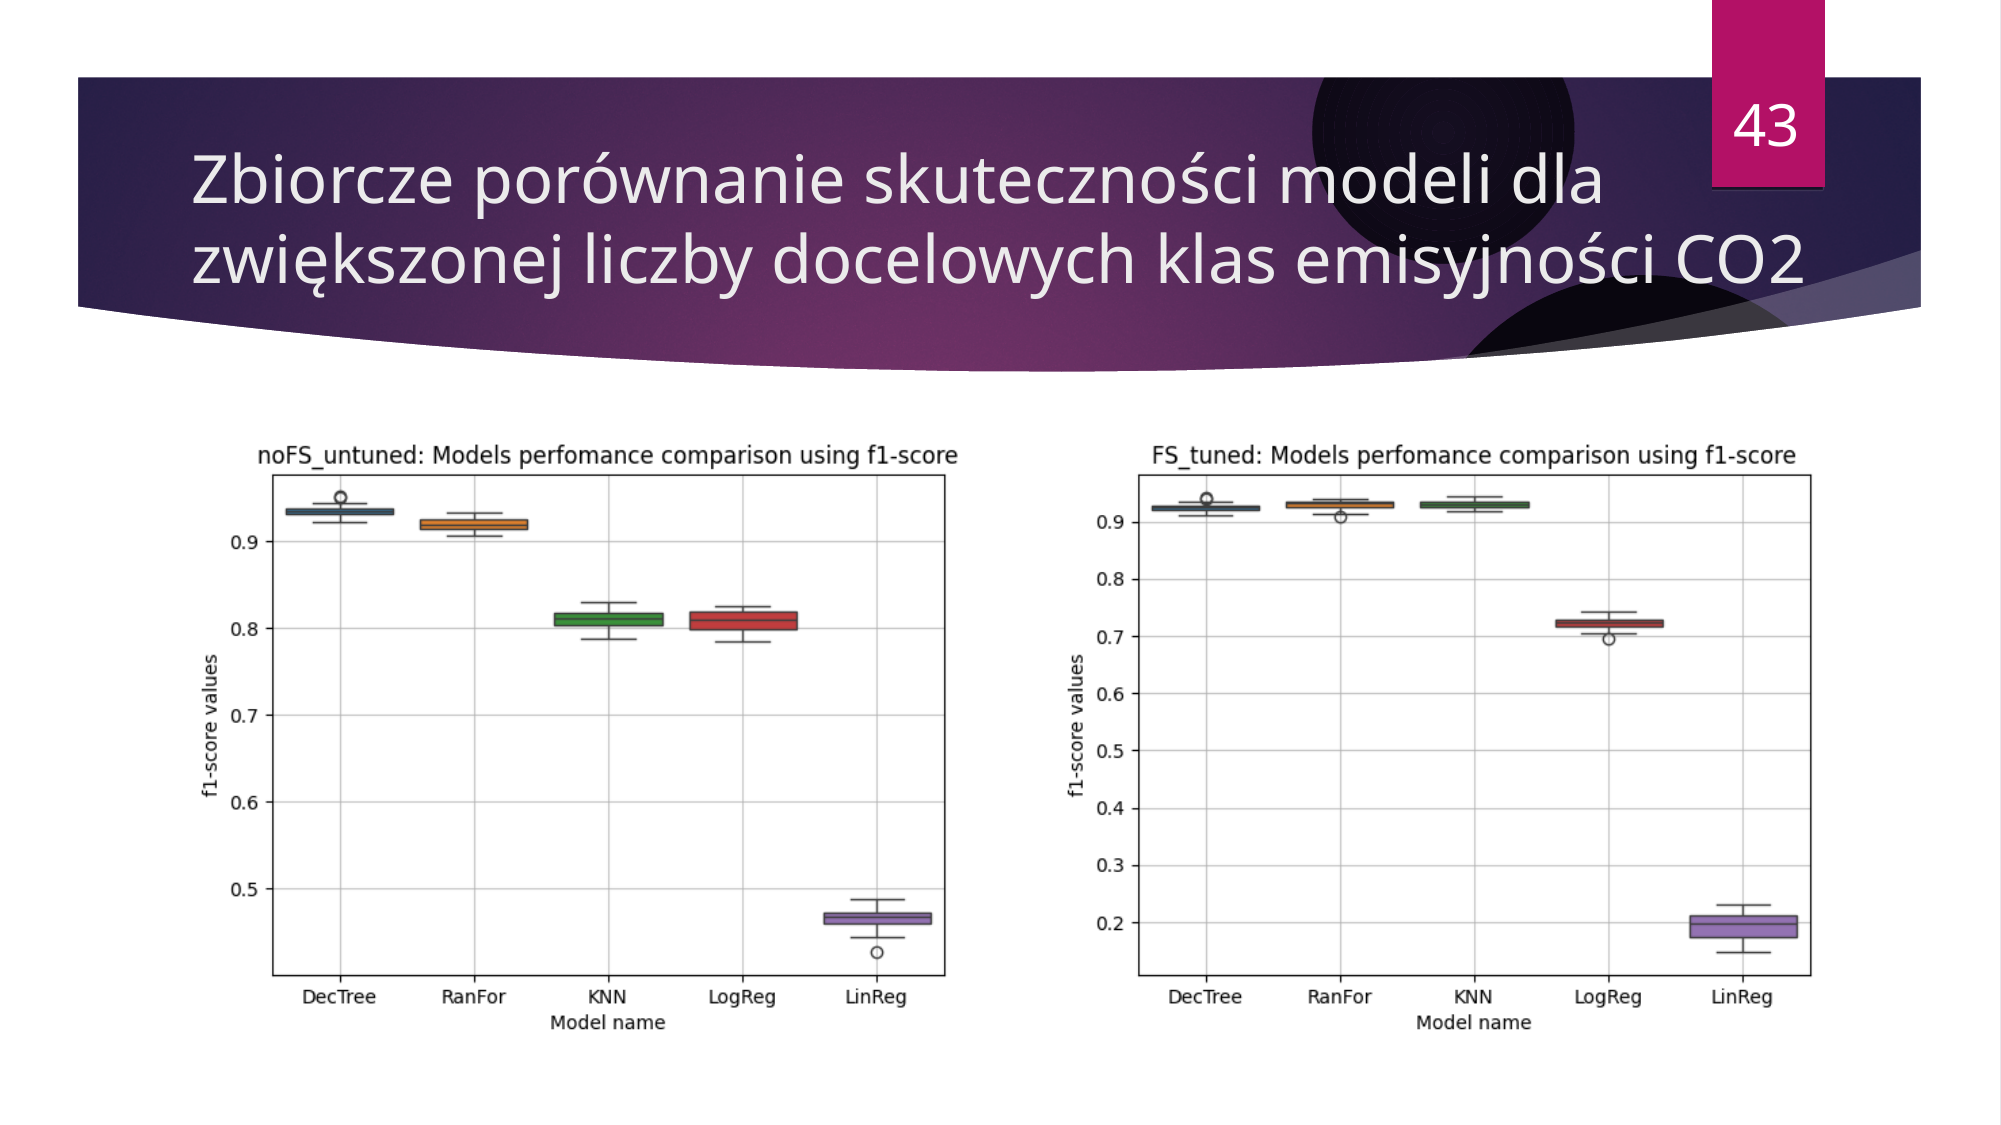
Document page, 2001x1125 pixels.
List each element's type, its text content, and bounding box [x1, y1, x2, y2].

picture [164, 397, 1897, 1047]
text_box [1698, 48, 1836, 175]
title Zbiorcze porównanie skuteczności modeli dla zwiększonej liczby docelowych klas emisyjności CO2 [146, 99, 1855, 336]
